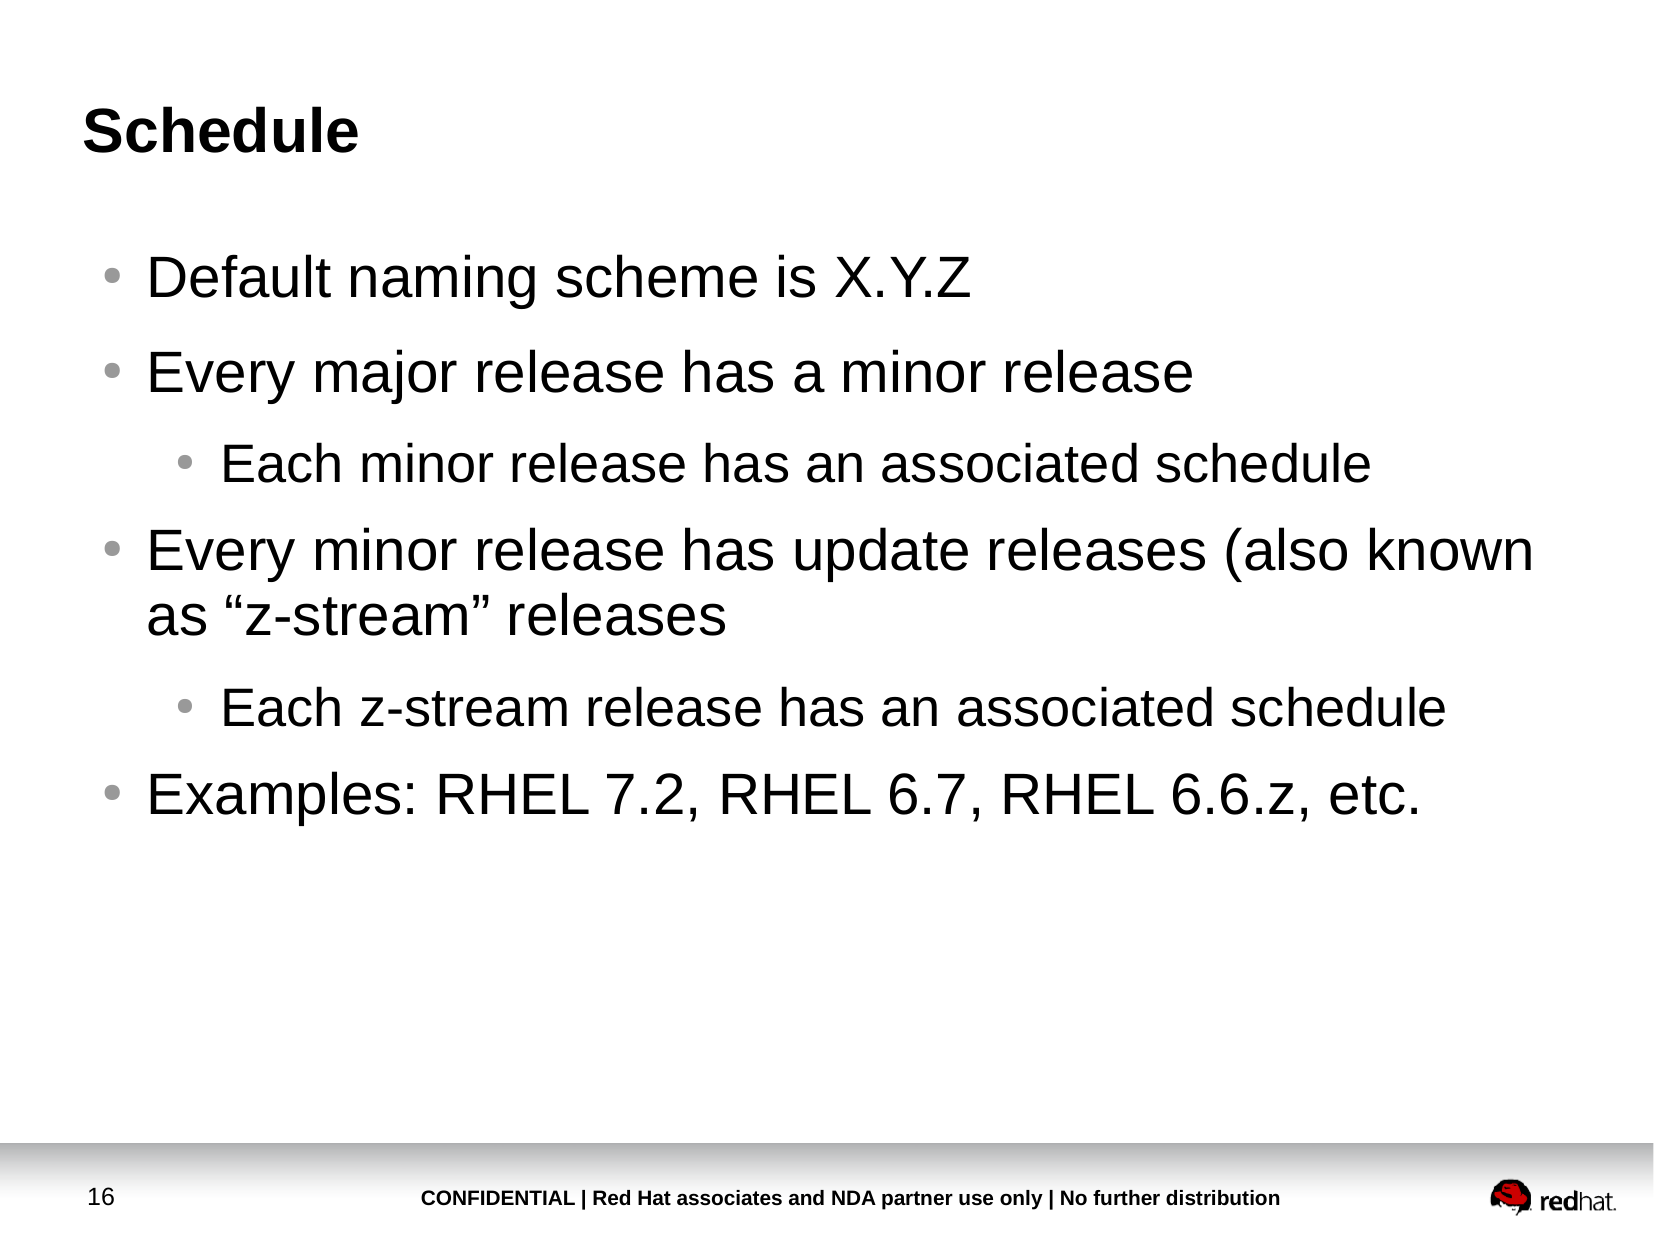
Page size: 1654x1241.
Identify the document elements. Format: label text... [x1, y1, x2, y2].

list Default naming scheme is X.Y.Z Every major release has a minor release Each minor release has an associated schedule Every minor release has update releases (also known as “z-stream” releases Each z-stream release has an associated schedule Examples: RHEL 7.2, RHEL 6.7, RHEL 6.6.z, etc. [86, 244, 1576, 1039]
title Schedule [82, 37, 1571, 226]
picture [0, 1143, 1654, 1241]
